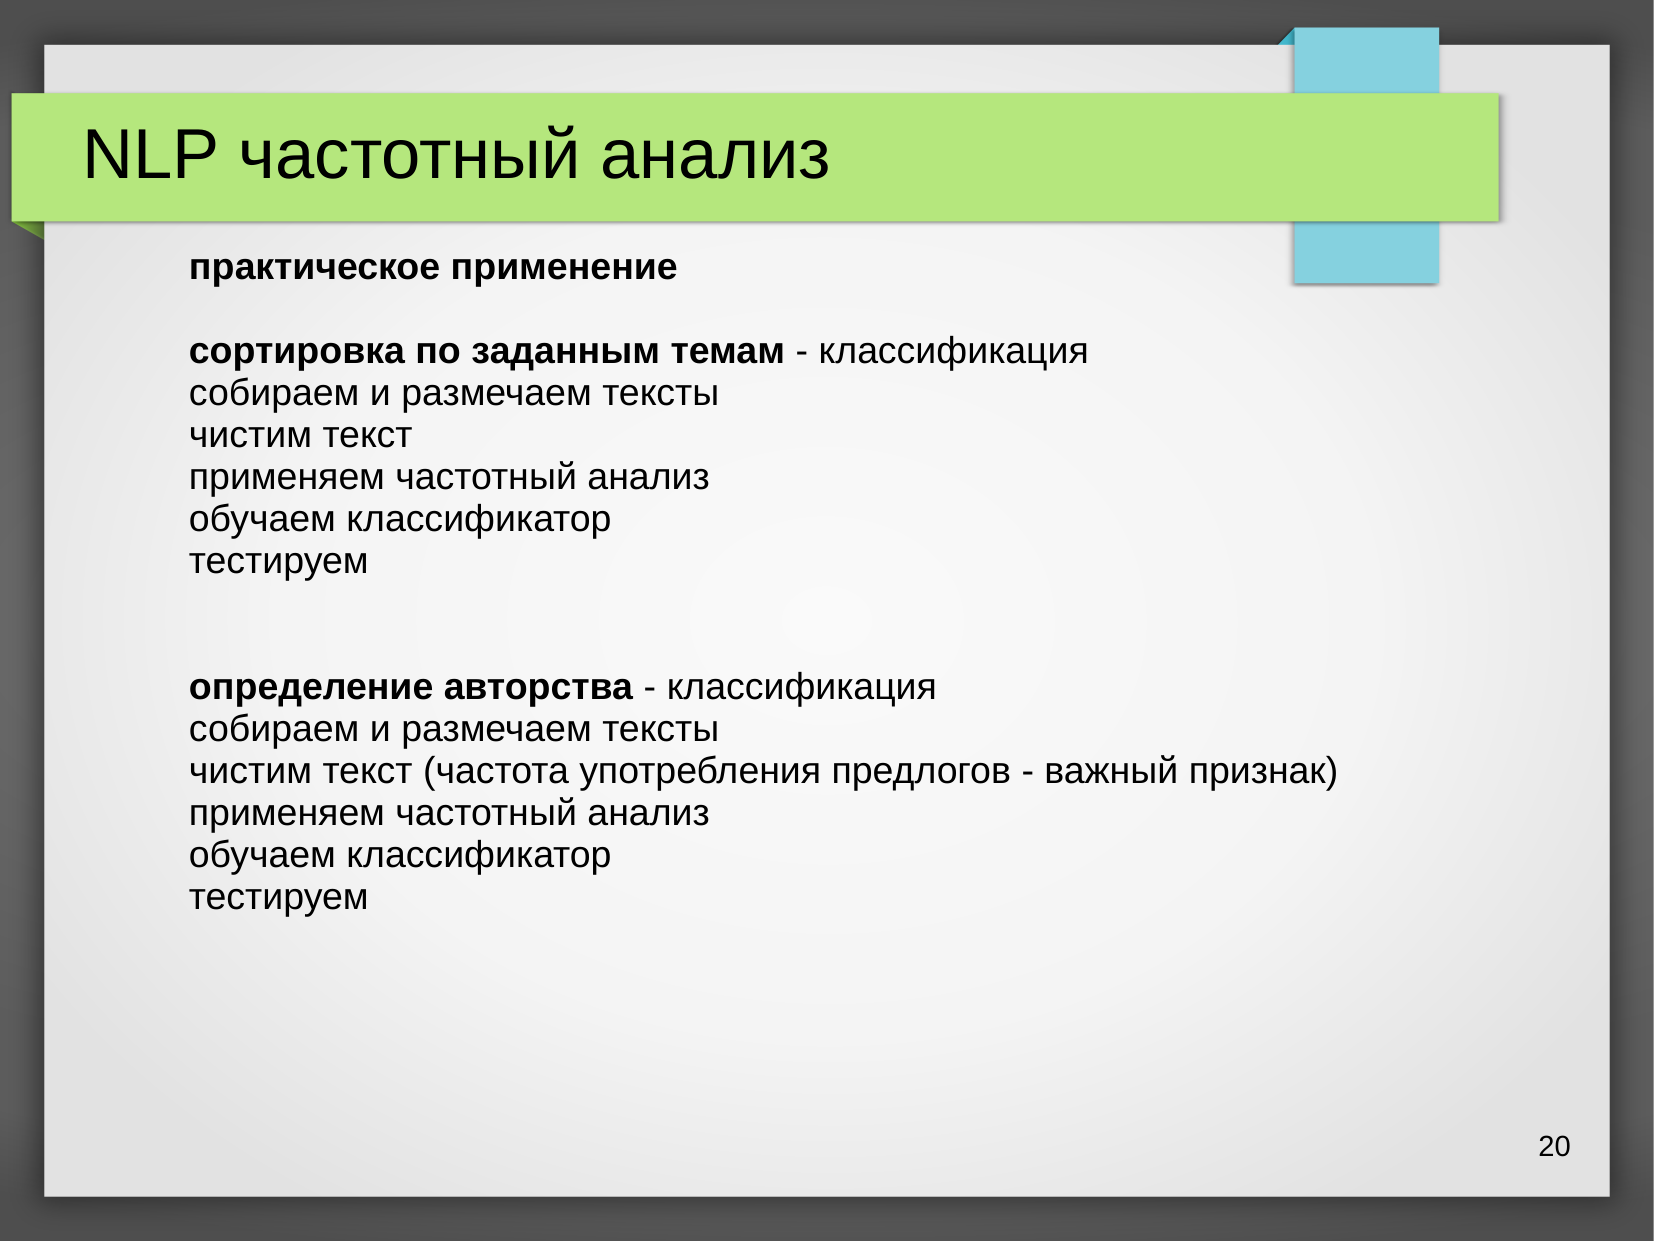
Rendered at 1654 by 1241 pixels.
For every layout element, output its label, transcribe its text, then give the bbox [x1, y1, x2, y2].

picture [0, 0, 1654, 1241]
title NLP частотный анализ [82, 118, 1406, 189]
text_box практическое применение сортировка по заданным темам - классификация собираем и размечаем тексты чистим текст применяем частотный анализ обучаем классификатор тестируем определение авторства - классификация собираем и размечаем тексты чистим текст (частота употребления предлогов - важный признак) применяем частотный анализ обучаем классификатор тестируем [188, 245, 1477, 1071]
